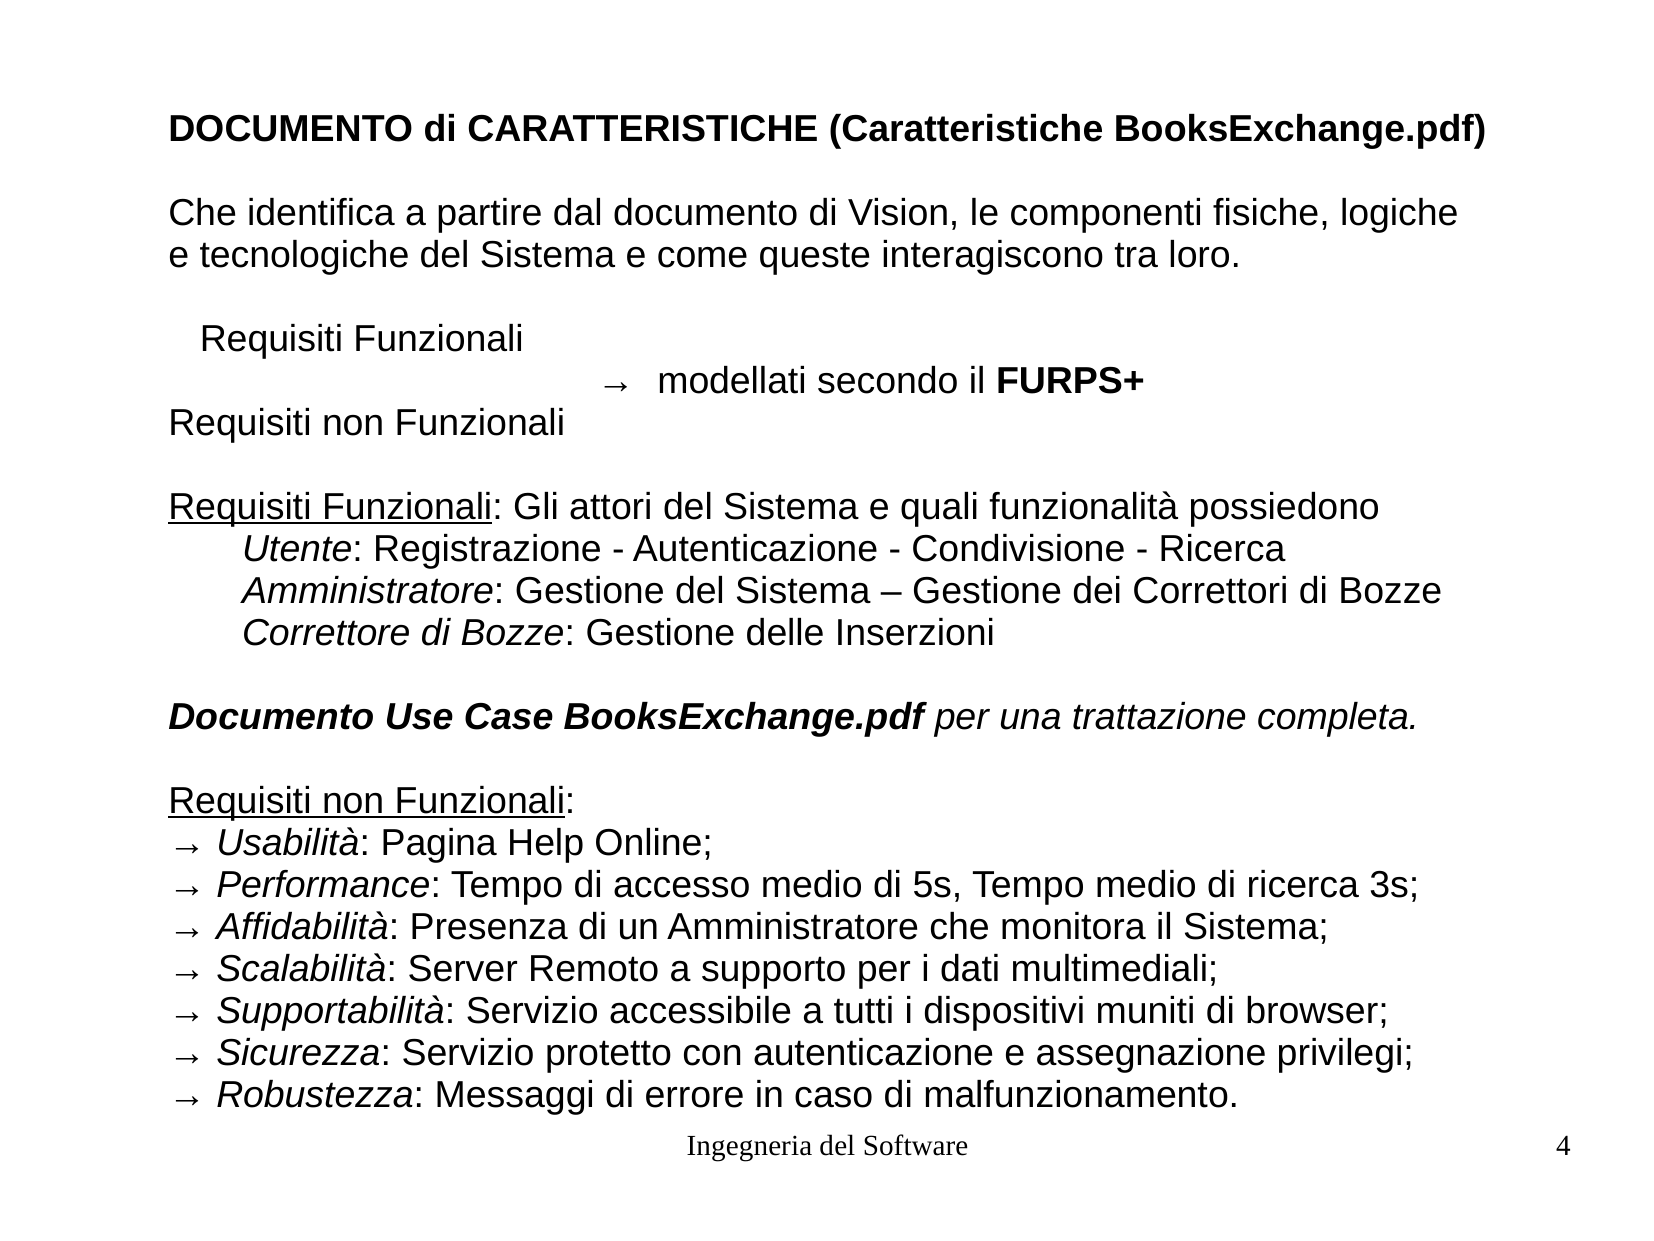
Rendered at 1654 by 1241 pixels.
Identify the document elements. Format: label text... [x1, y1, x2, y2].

text_box DOCUMENTO di CARATTERISTICHE (Caratteristiche BooksExchange.pdf) Che identifica a partire dal documento di Vision, le componenti fisiche, logiche e tecnologiche del Sistema e come queste interagiscono tra loro. Requisiti Funzionali → modellati secondo il FURPS+ Requisiti non Funzionali Requisiti Funzionali: Gli attori del Sistema e quali funzionalità possiedono Utente: Registrazione - Autenticazione - Condivisione - Ricerca Amministratore: Gestione del Sistema – Gestione dei Correttori di Bozze Correttore di Bozze: Gestione delle Inserzioni Documento Use Case BooksExchange.pdf per una trattazione completa. Requisiti non Funzionali: → Usabilità: Pagina Help Online; → Performance: Tempo di accesso medio di 5s, Tempo medio di ricerca 3s; → Affidabilità: Presenza di un Amministratore che monitora il Sistema; → Scalabilità: Server Remoto a supporto per i dati multimediali; → Supportabilità: Servizio accessibile a tutti i dispositivi muniti di browser; → Sicurezza: Servizio protetto con autenticazione e assegnazione privilegi; → Robustezza: Messaggi di errore in caso di malfunzionamento. [153, 100, 1503, 1241]
